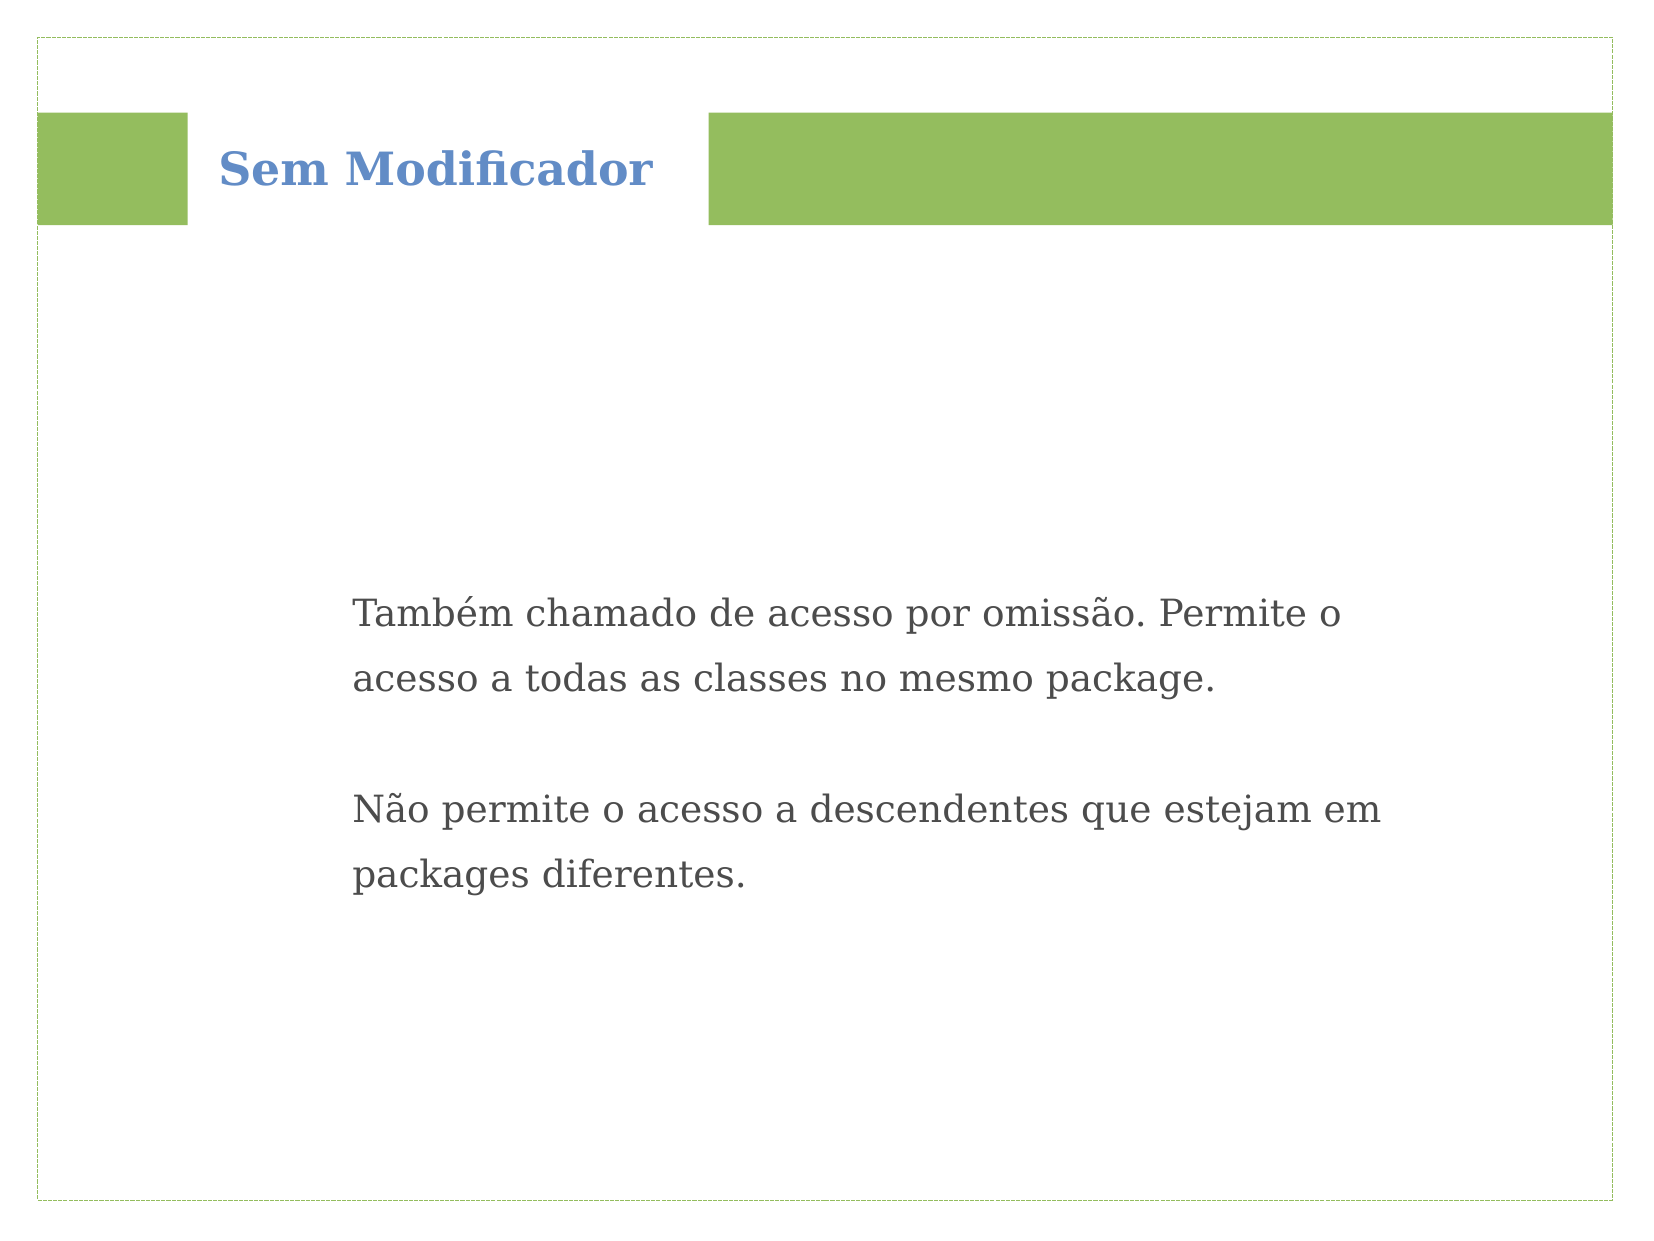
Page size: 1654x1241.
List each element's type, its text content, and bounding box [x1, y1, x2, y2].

text_box Também chamado de acesso por omissão. Permite o acesso a todas as classes no mesmo package. Não permite o acesso a descendentes que estejam em packages diferentes. [337, 562, 1426, 1088]
text_box [708, 112, 1613, 226]
text_box Sem Modificador [203, 134, 669, 204]
text_box [37, 112, 188, 226]
